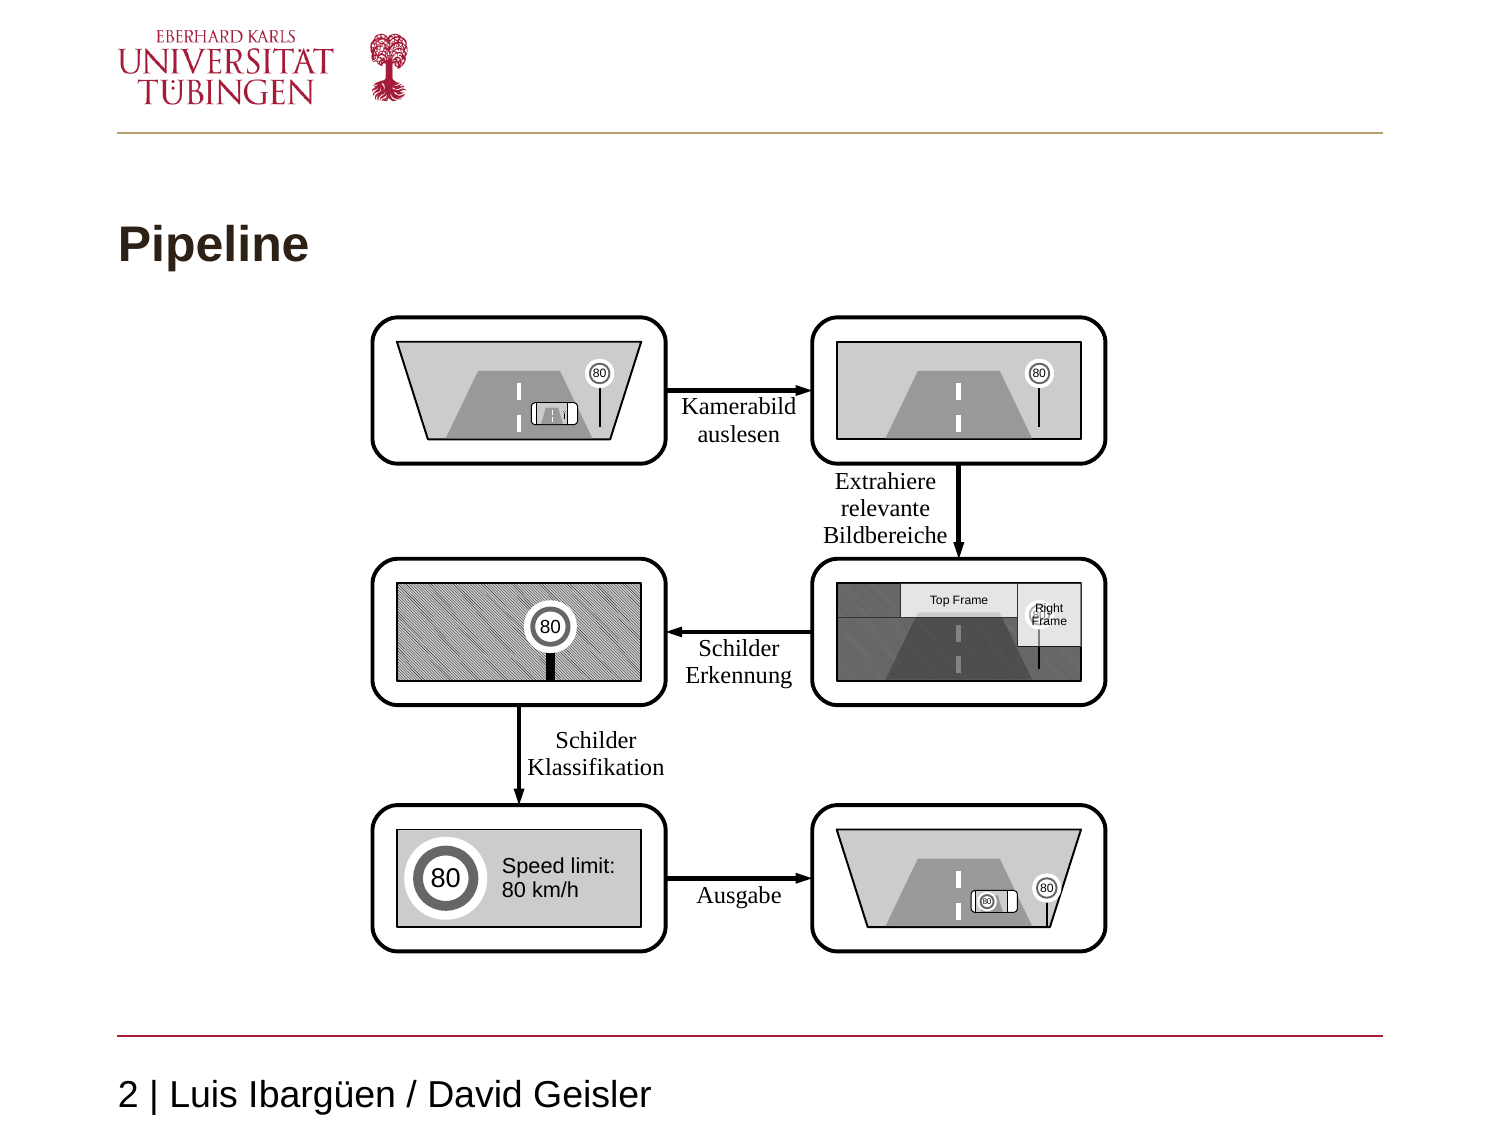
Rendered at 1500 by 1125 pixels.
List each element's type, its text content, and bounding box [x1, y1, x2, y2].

chart [120, 282, 1366, 991]
picture [117, 29, 408, 105]
title Pipeline [117, 211, 1382, 272]
